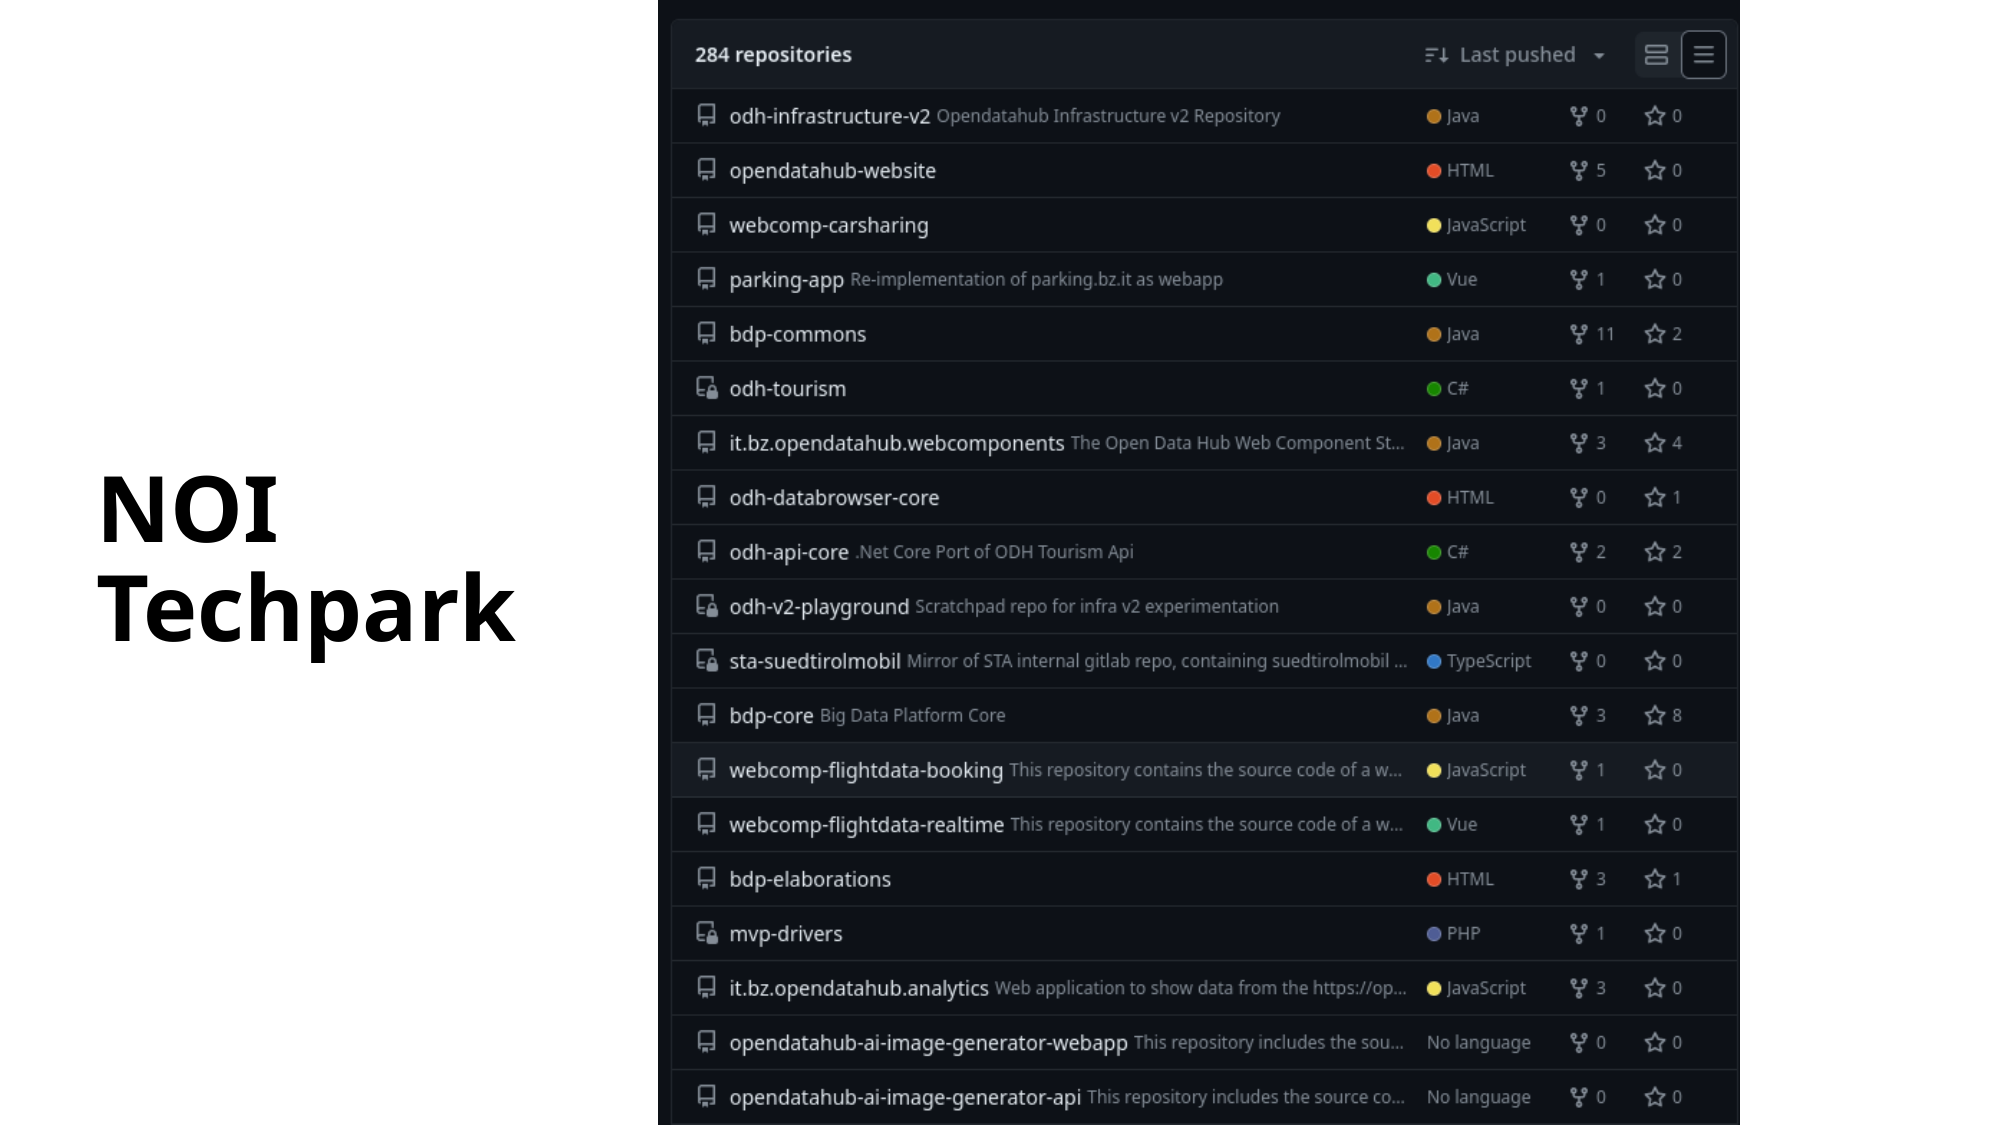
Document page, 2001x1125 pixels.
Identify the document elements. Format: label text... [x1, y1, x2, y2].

title NOI Techpark [81, 452, 622, 673]
picture [658, 0, 1740, 1125]
